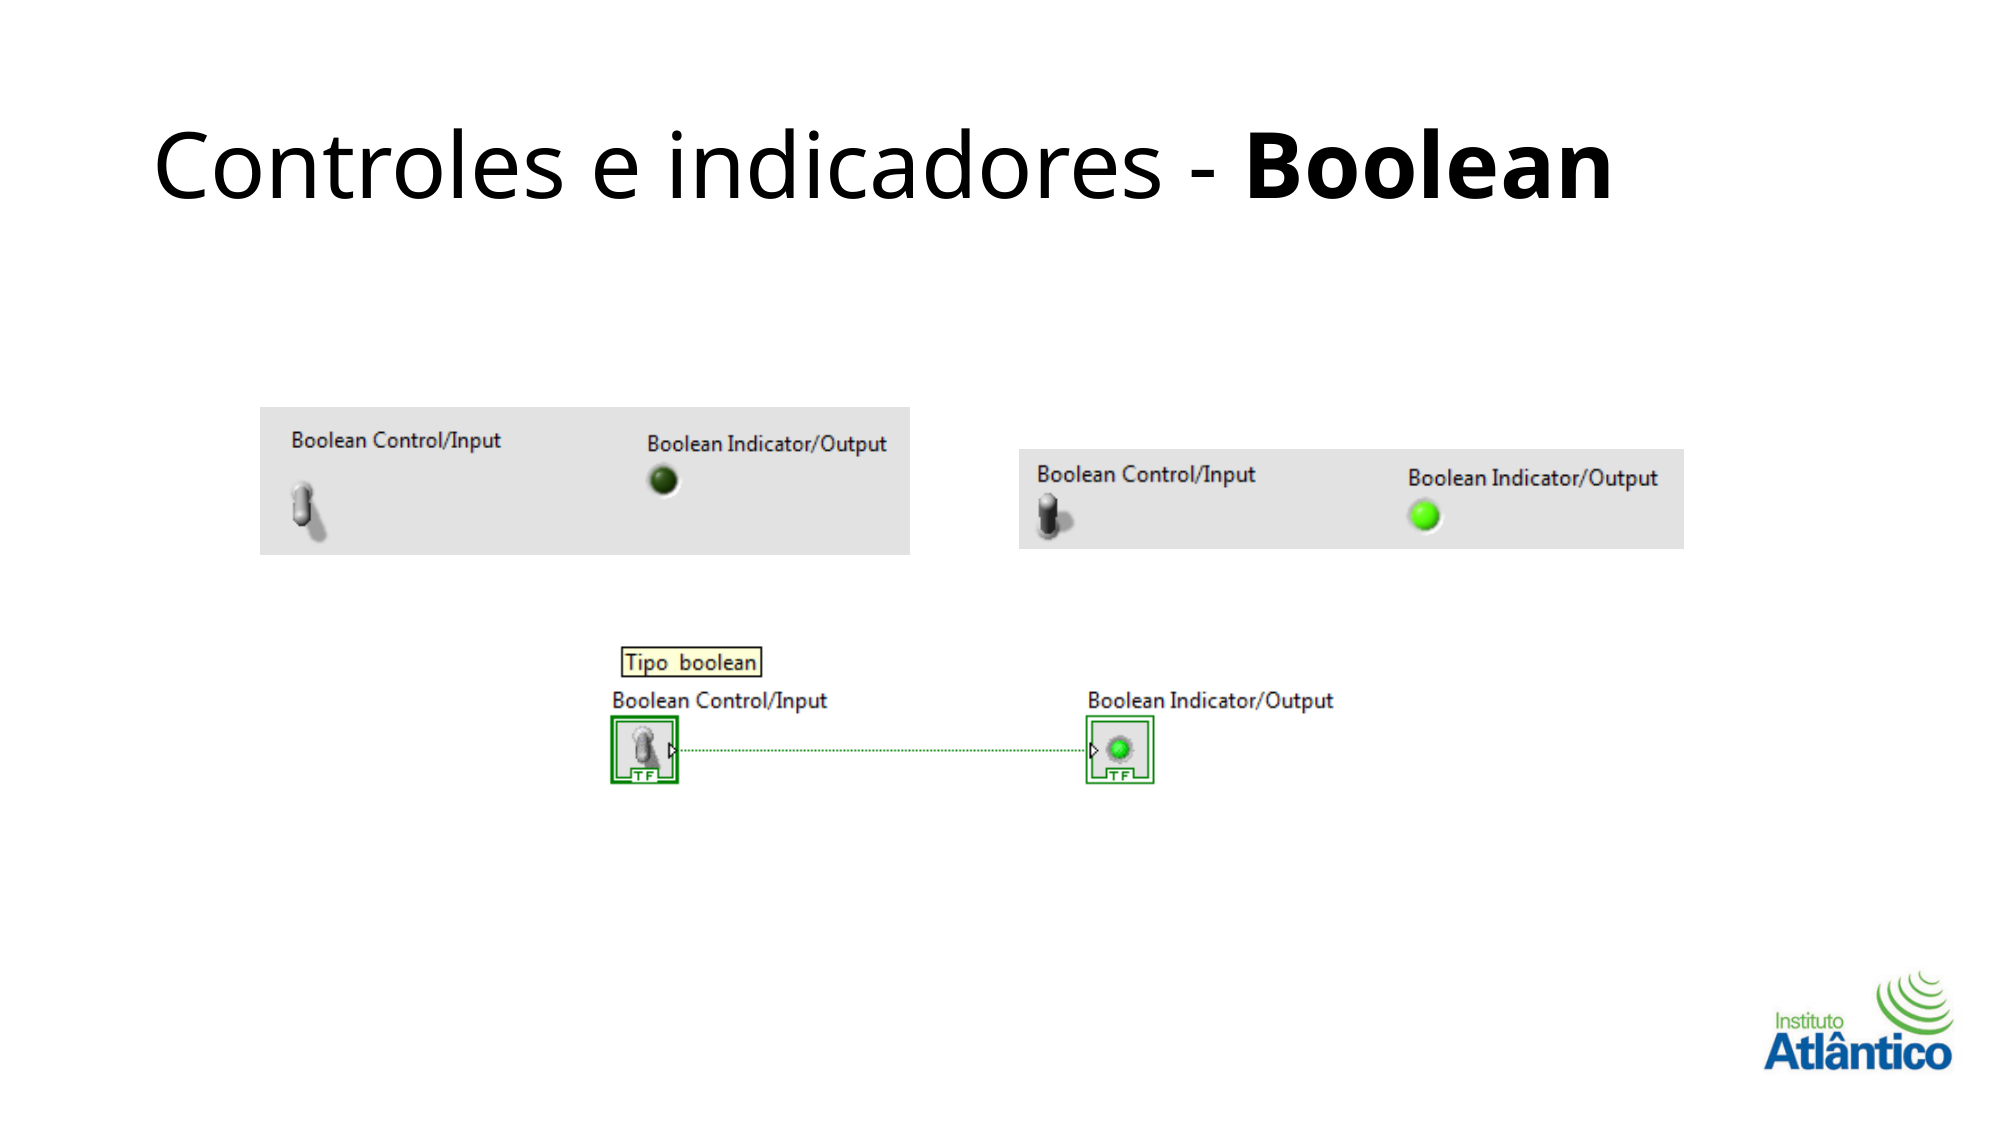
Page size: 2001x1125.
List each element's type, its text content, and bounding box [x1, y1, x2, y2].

title Controles e indicadores - Boolean [137, 59, 1863, 278]
picture [260, 408, 910, 555]
picture [1019, 449, 1684, 549]
picture [589, 636, 1370, 856]
picture [1717, 930, 2000, 1120]
